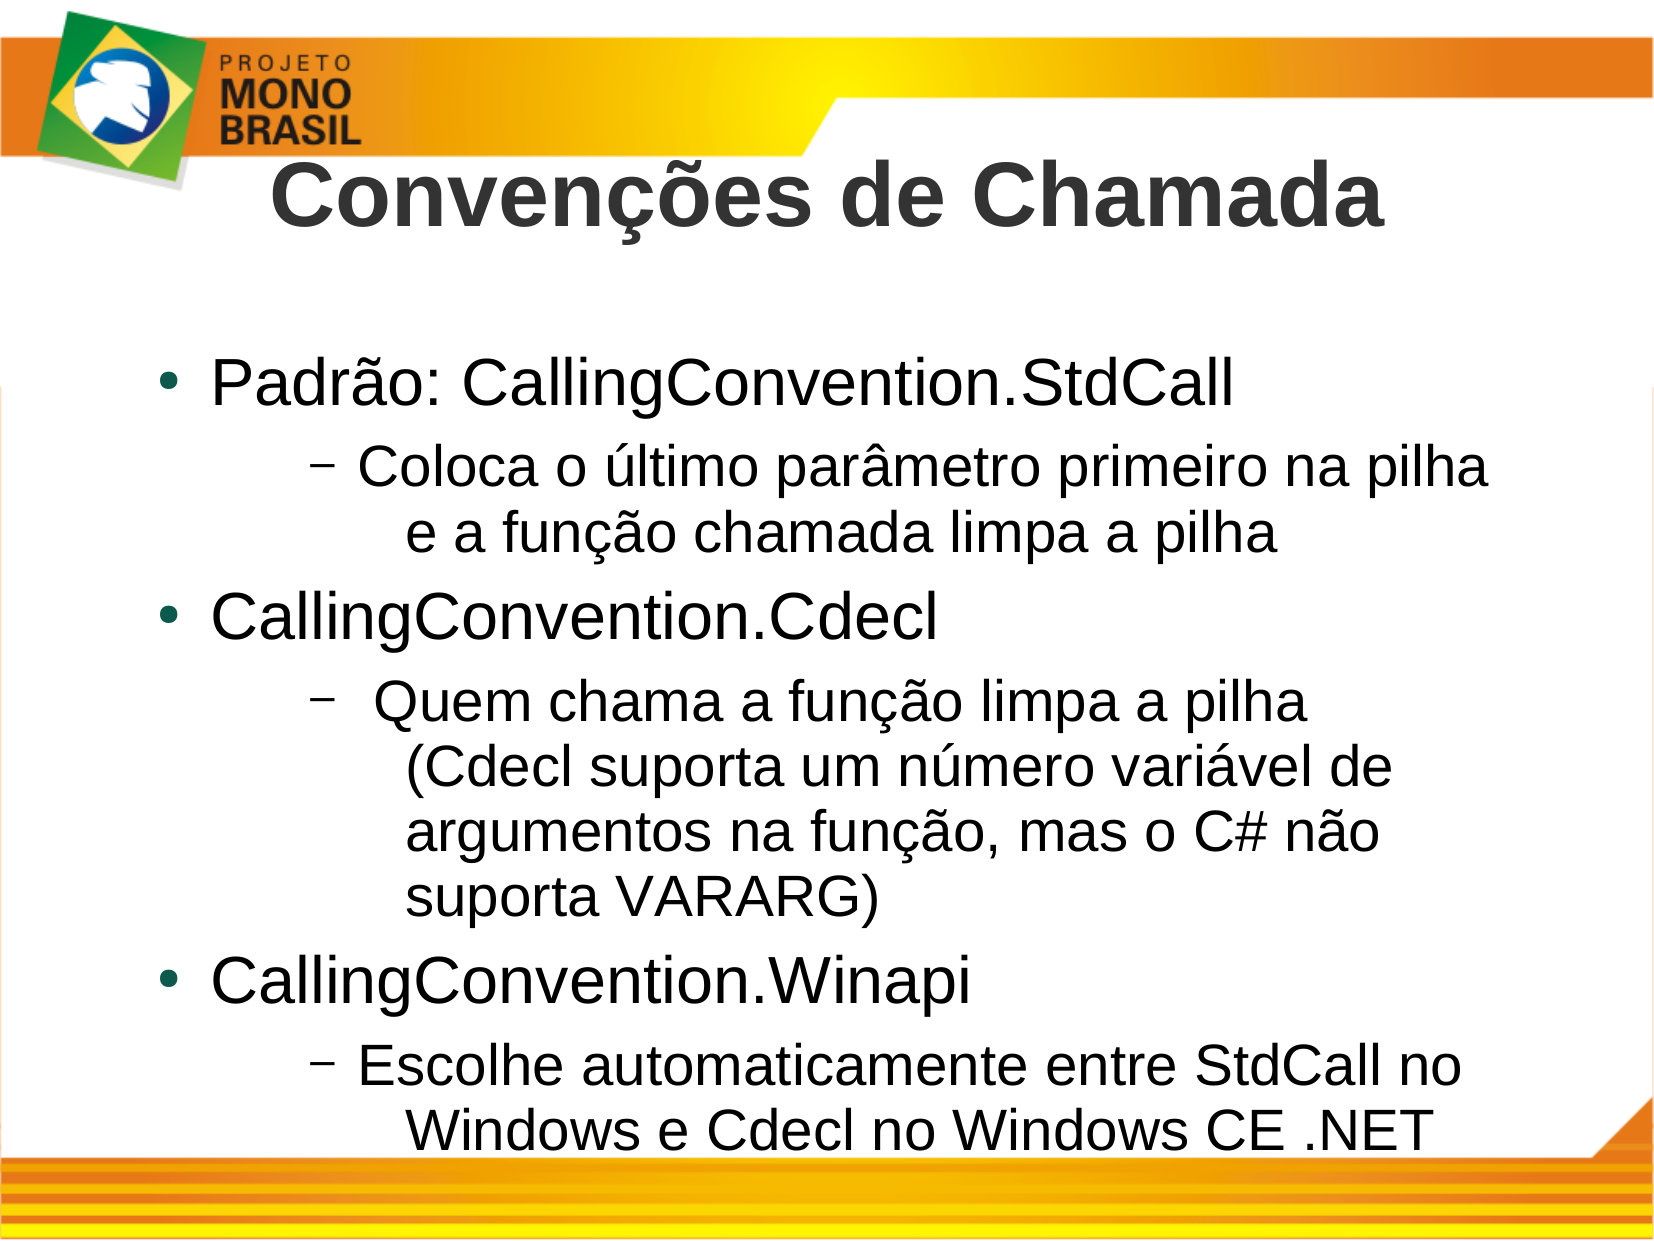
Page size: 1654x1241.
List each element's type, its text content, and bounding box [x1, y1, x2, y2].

list Padrão: CallingConvention.StdCall Coloca o último parâmetro primeiro na pilha e a função chamada limpa a pilha CallingConvention.Cdecl Quem chama a função limpa a pilha (Cdecl suporta um número variável de argumentos na função, mas o C# não suporta VARARG) CallingConvention.Winapi Escolhe automaticamente entre StdCall no Windows e Cdecl no Windows CE .NET [121, 344, 1534, 1164]
title Convenções de Chamada [121, 91, 1534, 299]
picture [0, 0, 1654, 1241]
